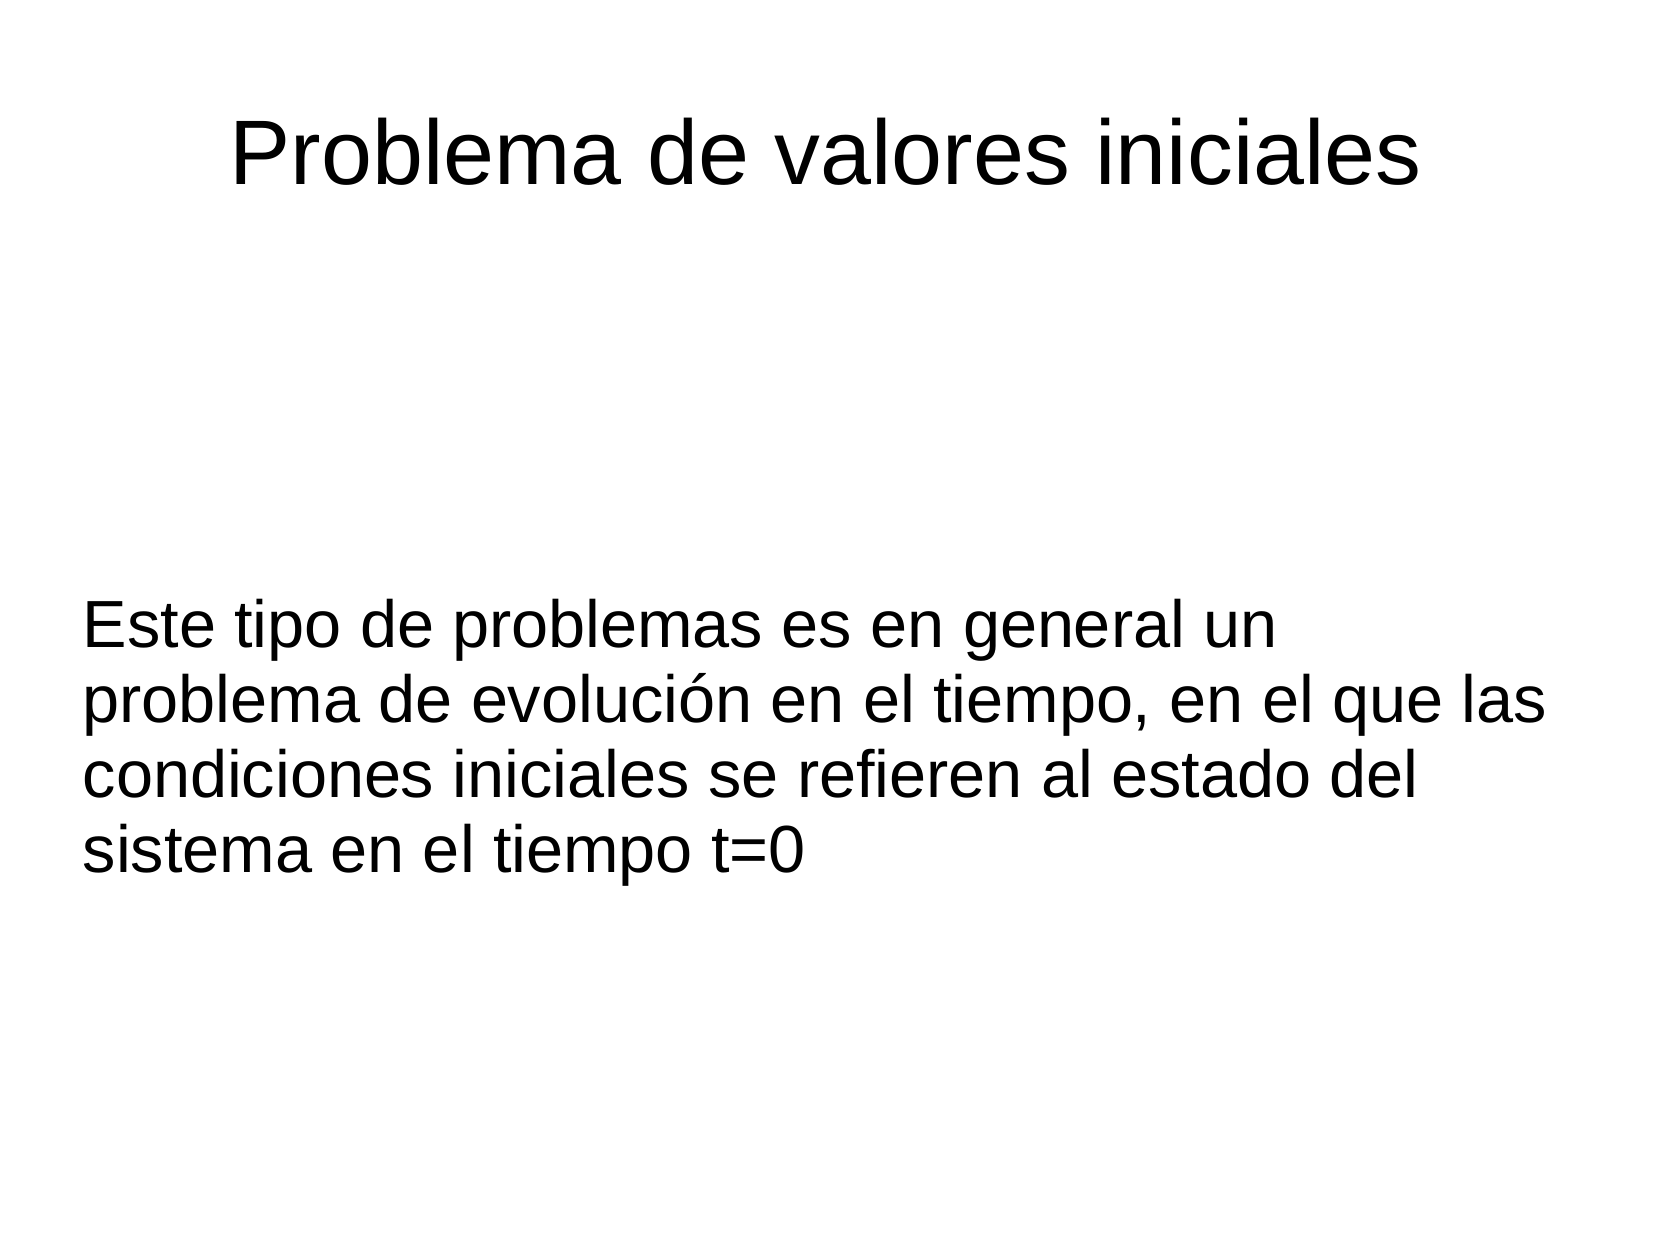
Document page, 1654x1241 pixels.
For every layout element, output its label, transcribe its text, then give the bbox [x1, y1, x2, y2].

subtitle Este tipo de problemas es en general un problema de evolución en el tiempo, en el que las condiciones iniciales se refieren al estado del sistema en el tiempo t=0 [82, 297, 1571, 1102]
title Problema de valores iniciales [82, 56, 1571, 250]
